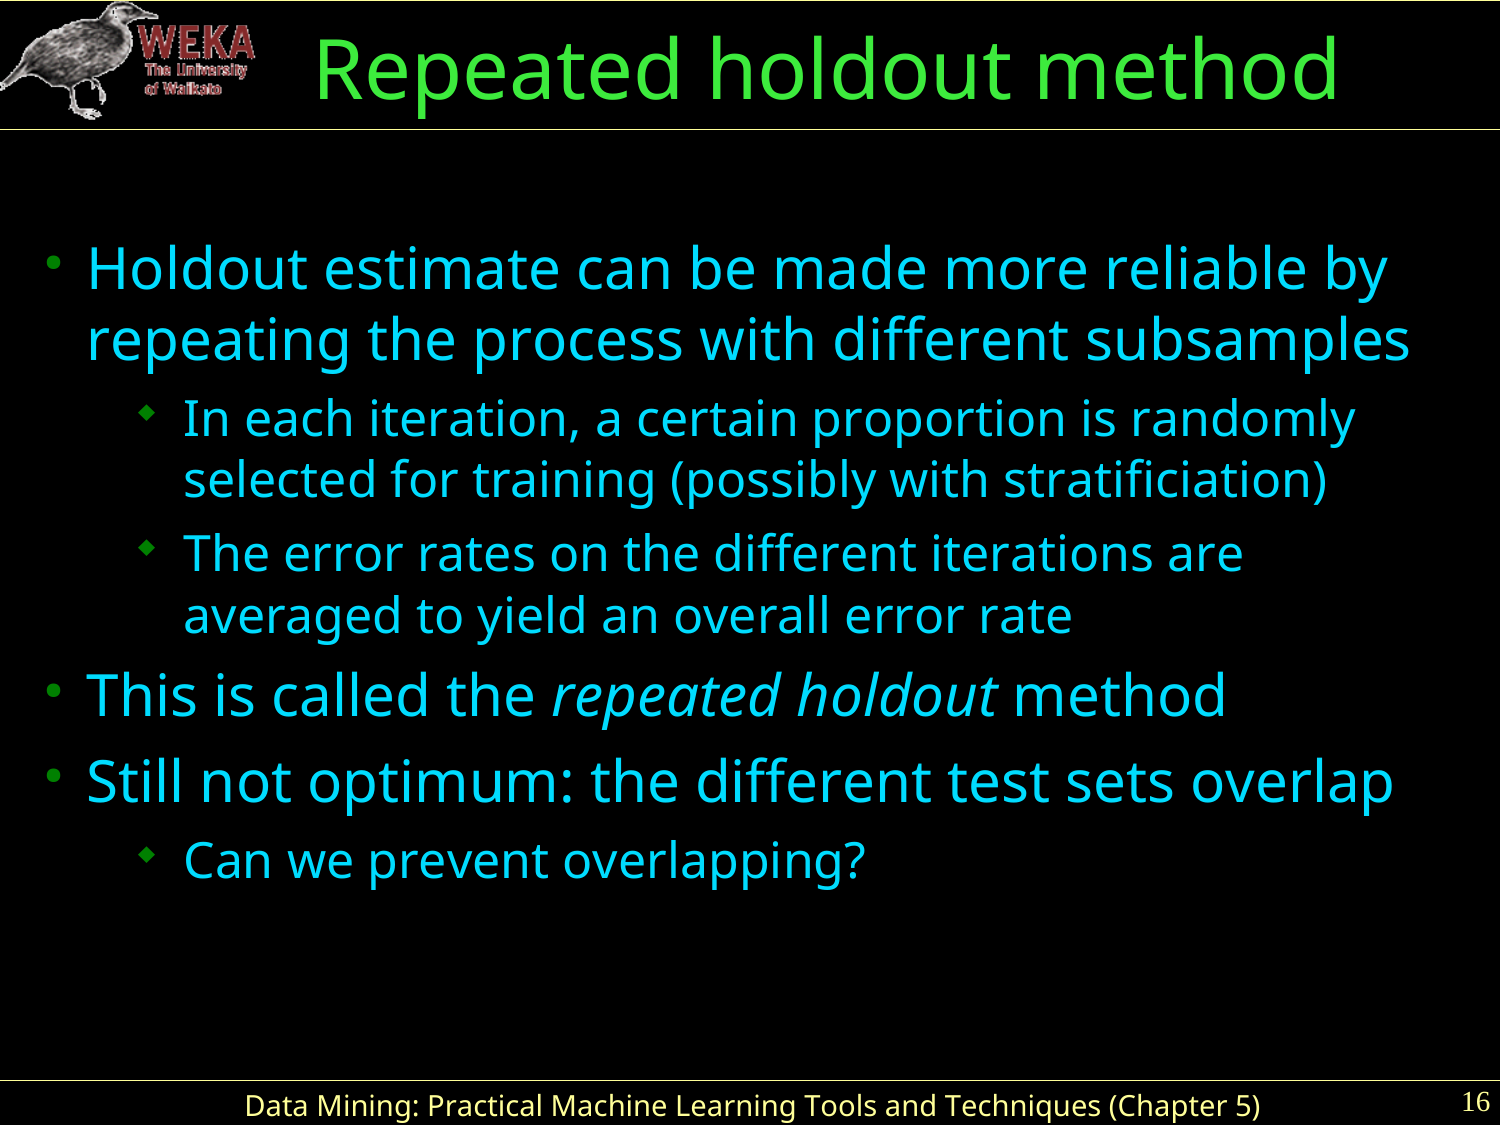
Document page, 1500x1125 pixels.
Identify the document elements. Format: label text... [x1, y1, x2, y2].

title Repeated holdout method [297, 0, 1500, 148]
text_box Holdout estimate can be made more reliable by repeating the process with different subsamples In each iteration, a certain proportion is randomly selected for training (possibly with stratificiation) The error rates on the different iterations are averaged to yield an overall error rate This is called the repeated holdout method Still not optimum: the different test sets overlap Can we prevent overlapping? [29, 224, 1477, 901]
picture [0, 1, 266, 129]
